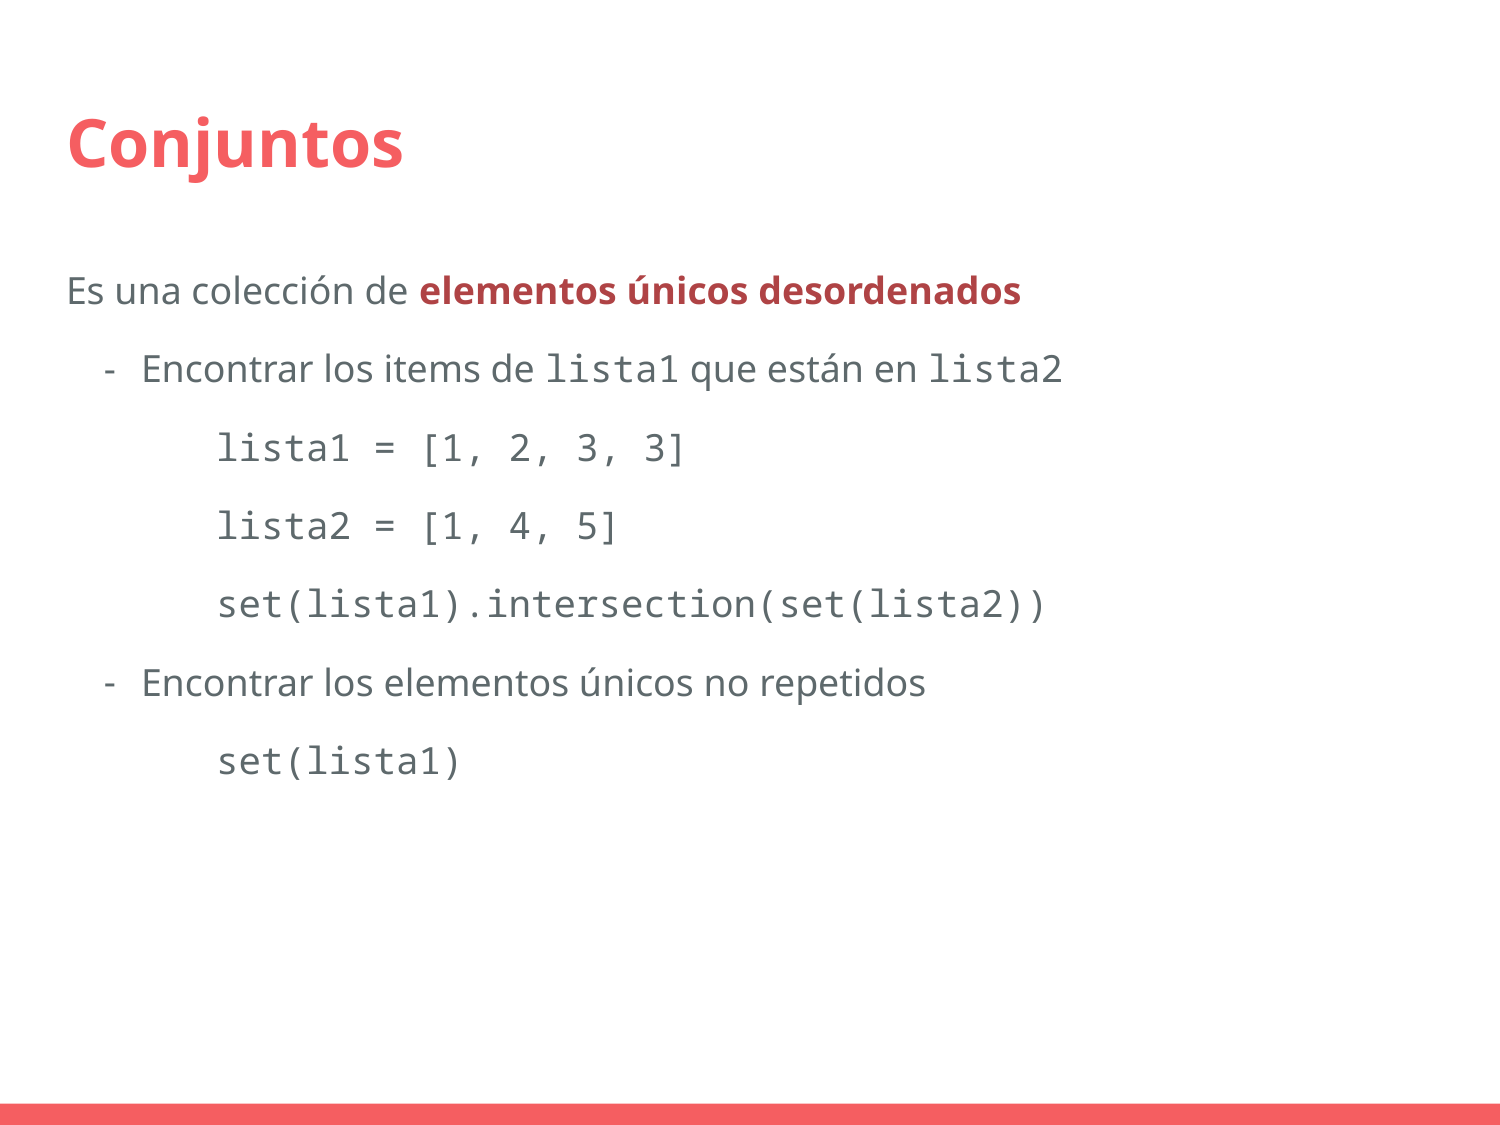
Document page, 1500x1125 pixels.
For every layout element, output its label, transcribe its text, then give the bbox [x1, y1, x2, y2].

list Es una colección de elementos únicos desordenados Encontrar los items de lista1 que están en lista2 lista1 = [1, 2, 3, 3] lista2 = [1, 4, 5] set(lista1).intersection(set(lista2)) Encontrar los elementos únicos no repetidos set(lista1) [51, 252, 1449, 1000]
title Conjuntos [51, 85, 1449, 223]
